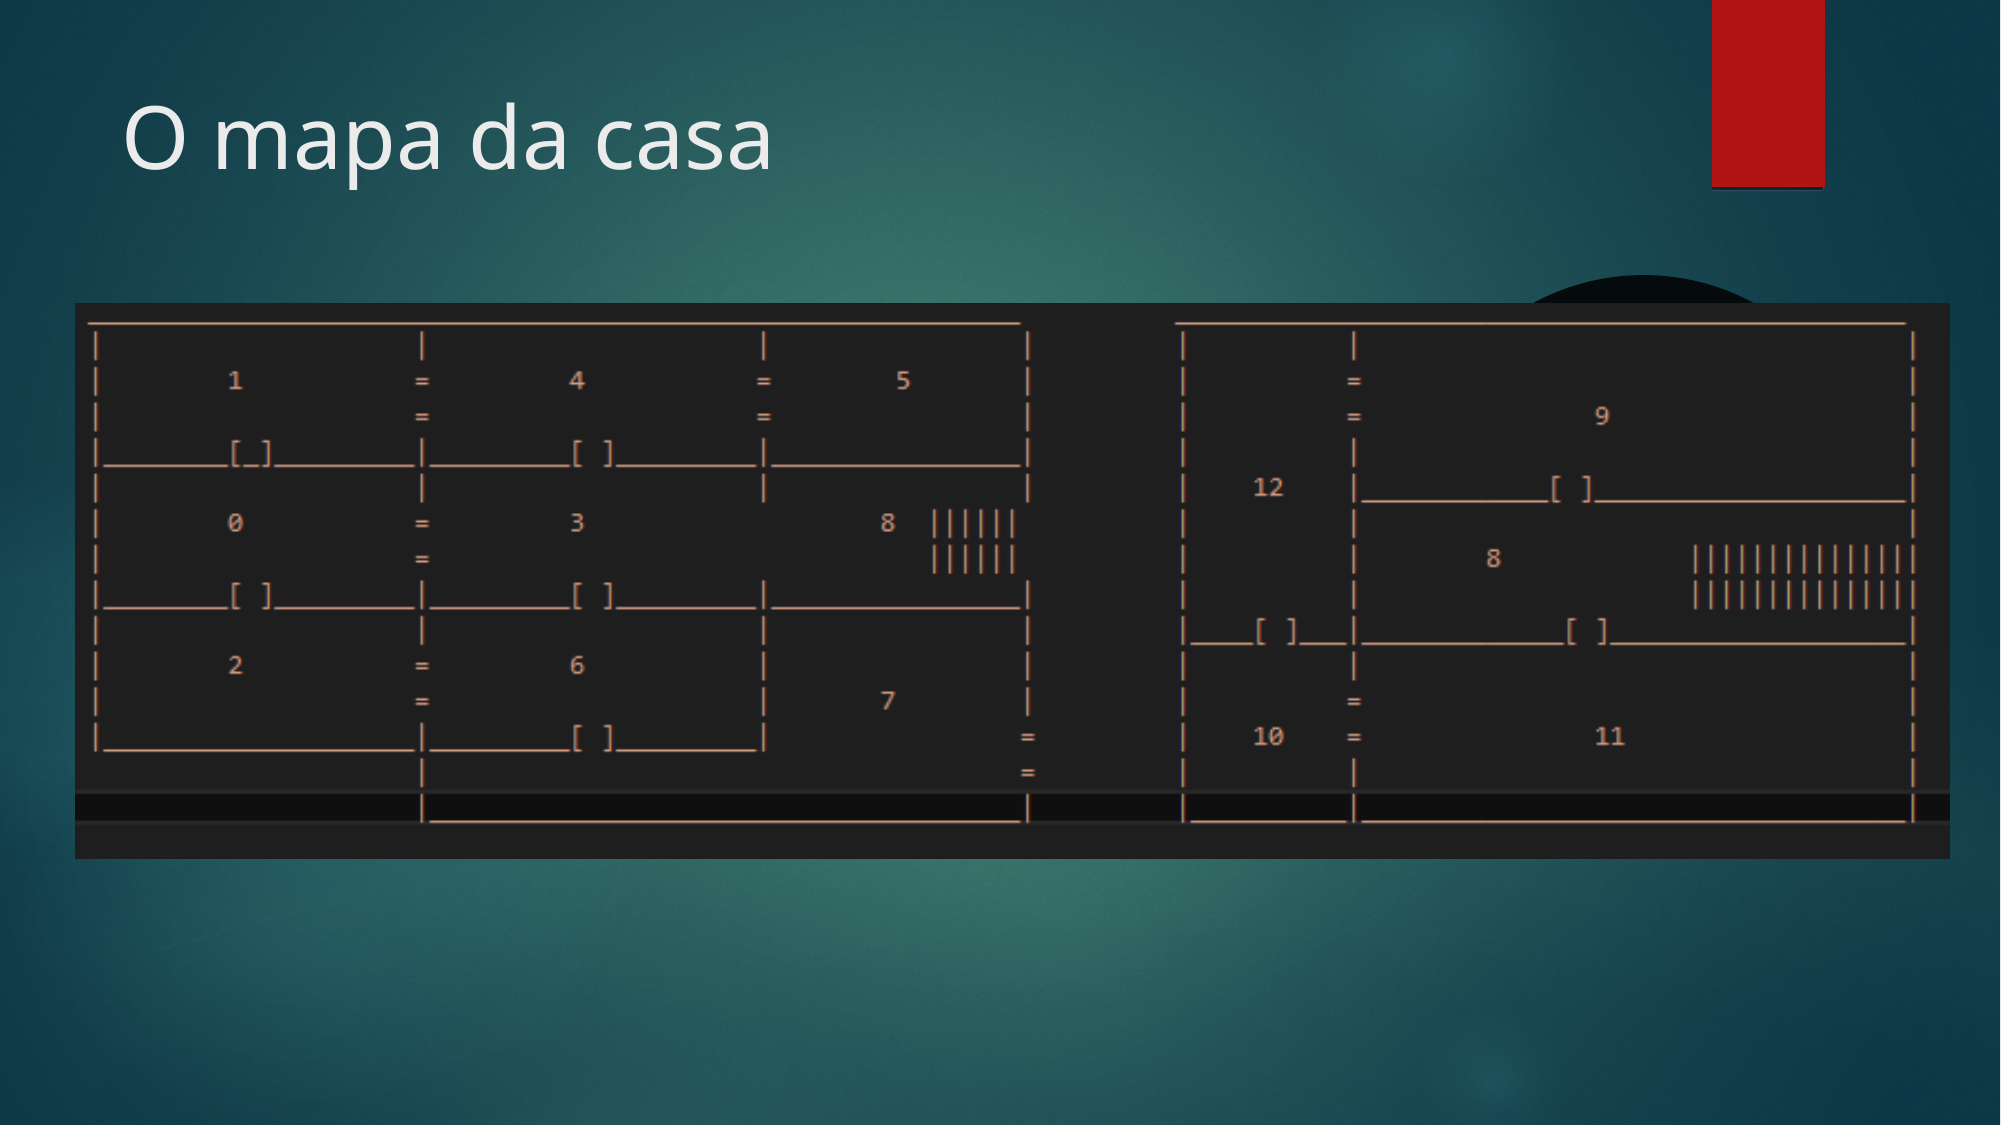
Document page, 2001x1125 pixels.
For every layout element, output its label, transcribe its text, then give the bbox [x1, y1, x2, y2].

picture [75, 304, 1950, 859]
title O mapa da casa [106, 74, 1649, 303]
